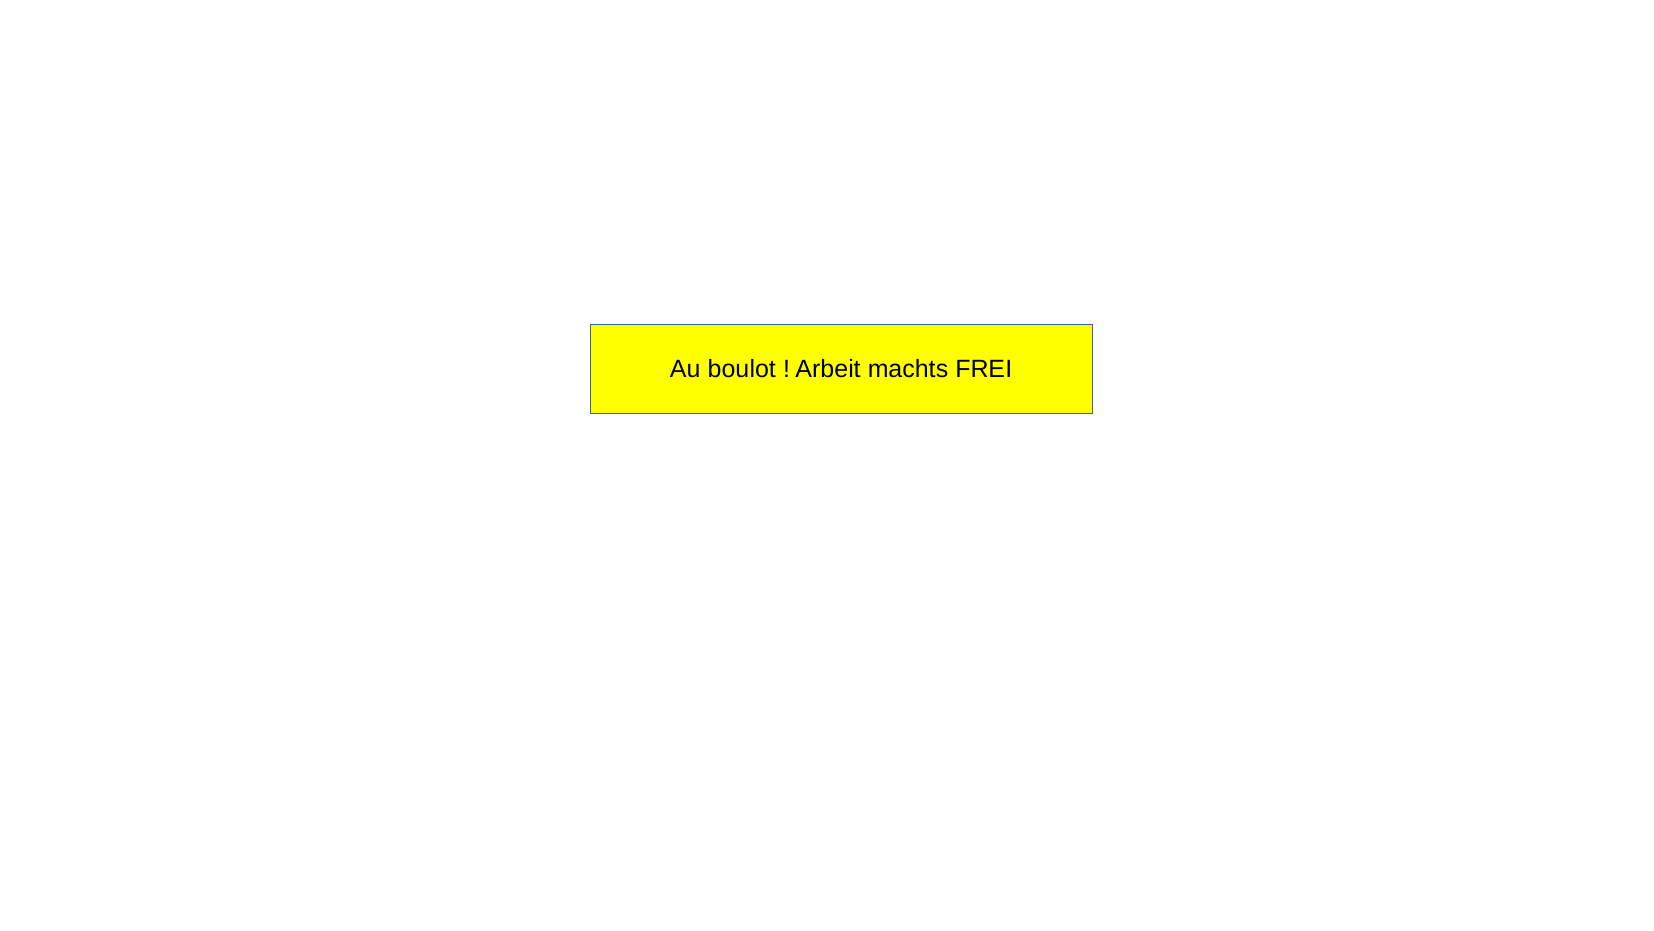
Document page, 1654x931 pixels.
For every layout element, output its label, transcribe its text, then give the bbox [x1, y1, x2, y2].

text_box Au boulot ! Arbeit machts FREI [590, 324, 1093, 414]
